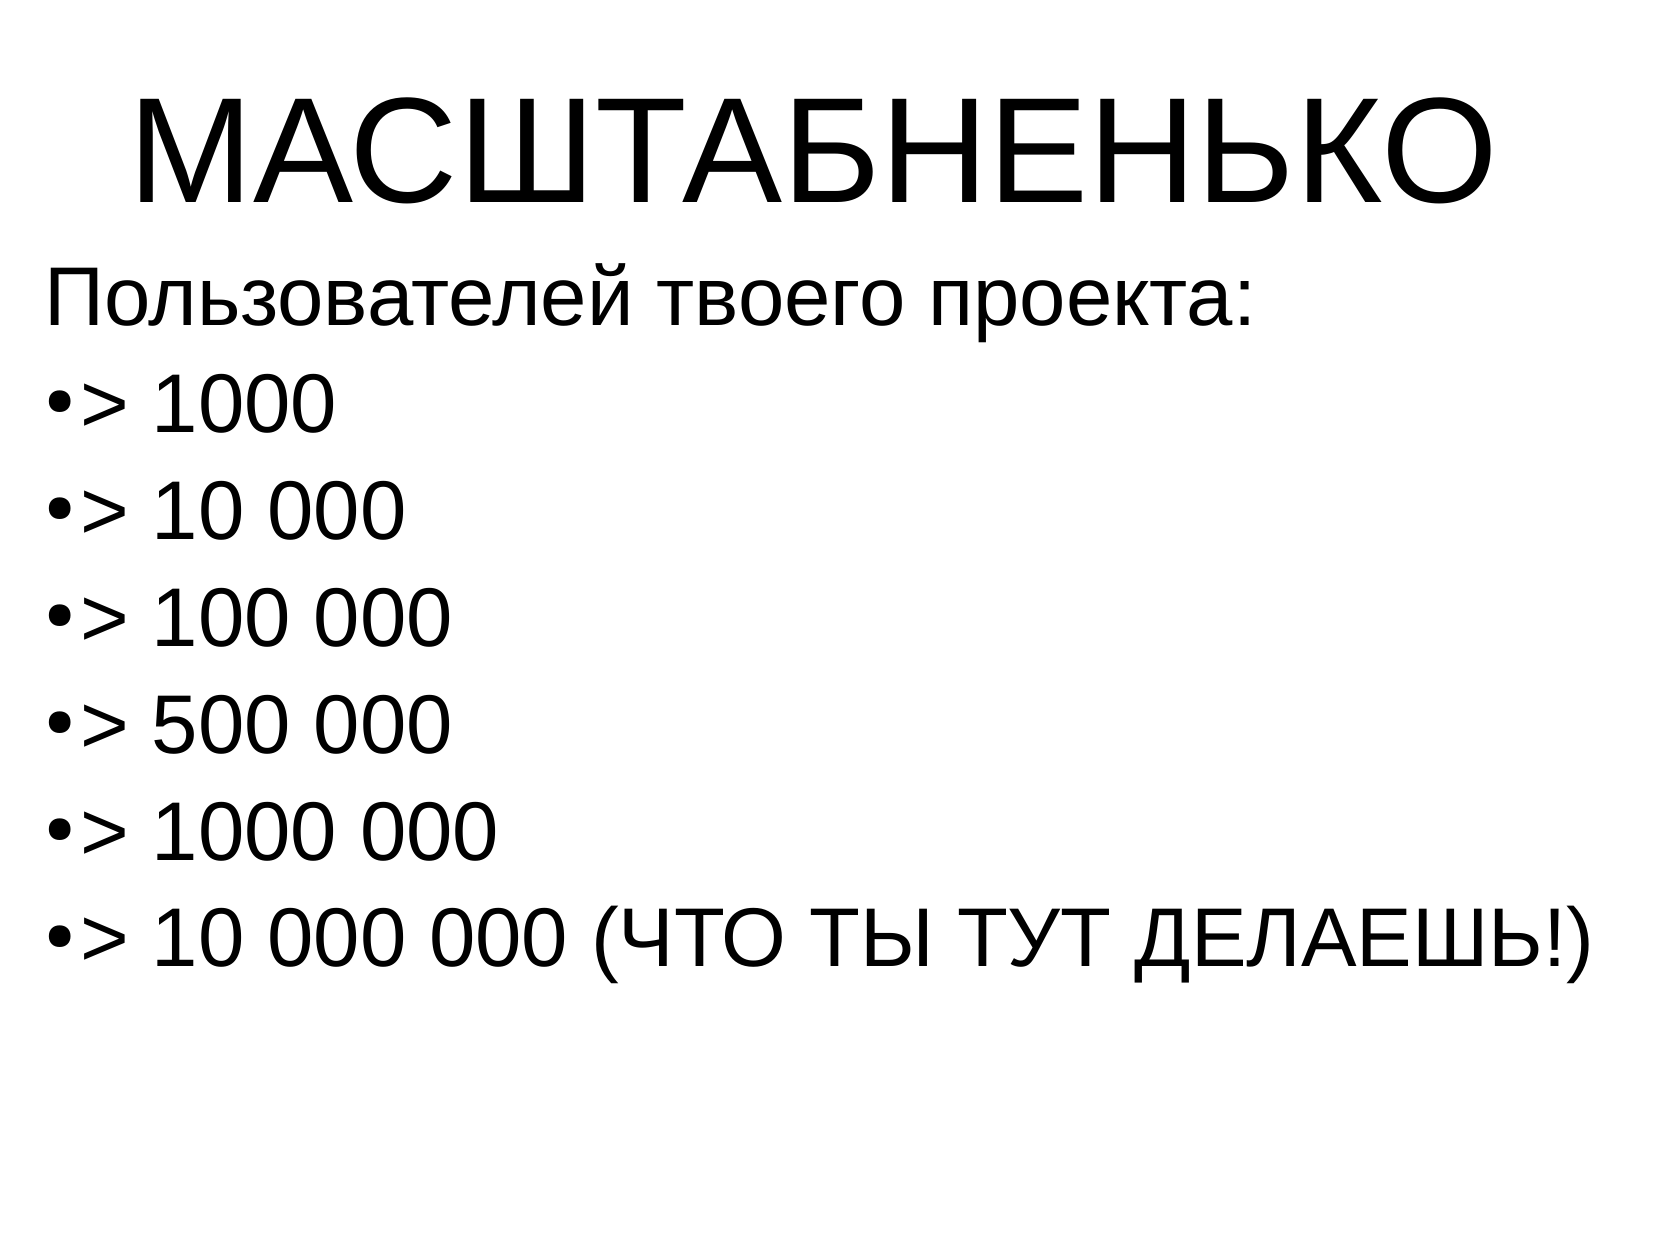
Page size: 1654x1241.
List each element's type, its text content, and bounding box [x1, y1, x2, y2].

title МАСШТАБНЕНЬКО [121, 67, 1505, 228]
text_box Пользователей твоего проекта: > 1000 > 10 000 > 100 000 > 500 000 > 1000 000 > 10 000 000 (ЧТО ТЫ ТУТ ДЕЛАЕШЬ!) [30, 228, 1636, 1229]
